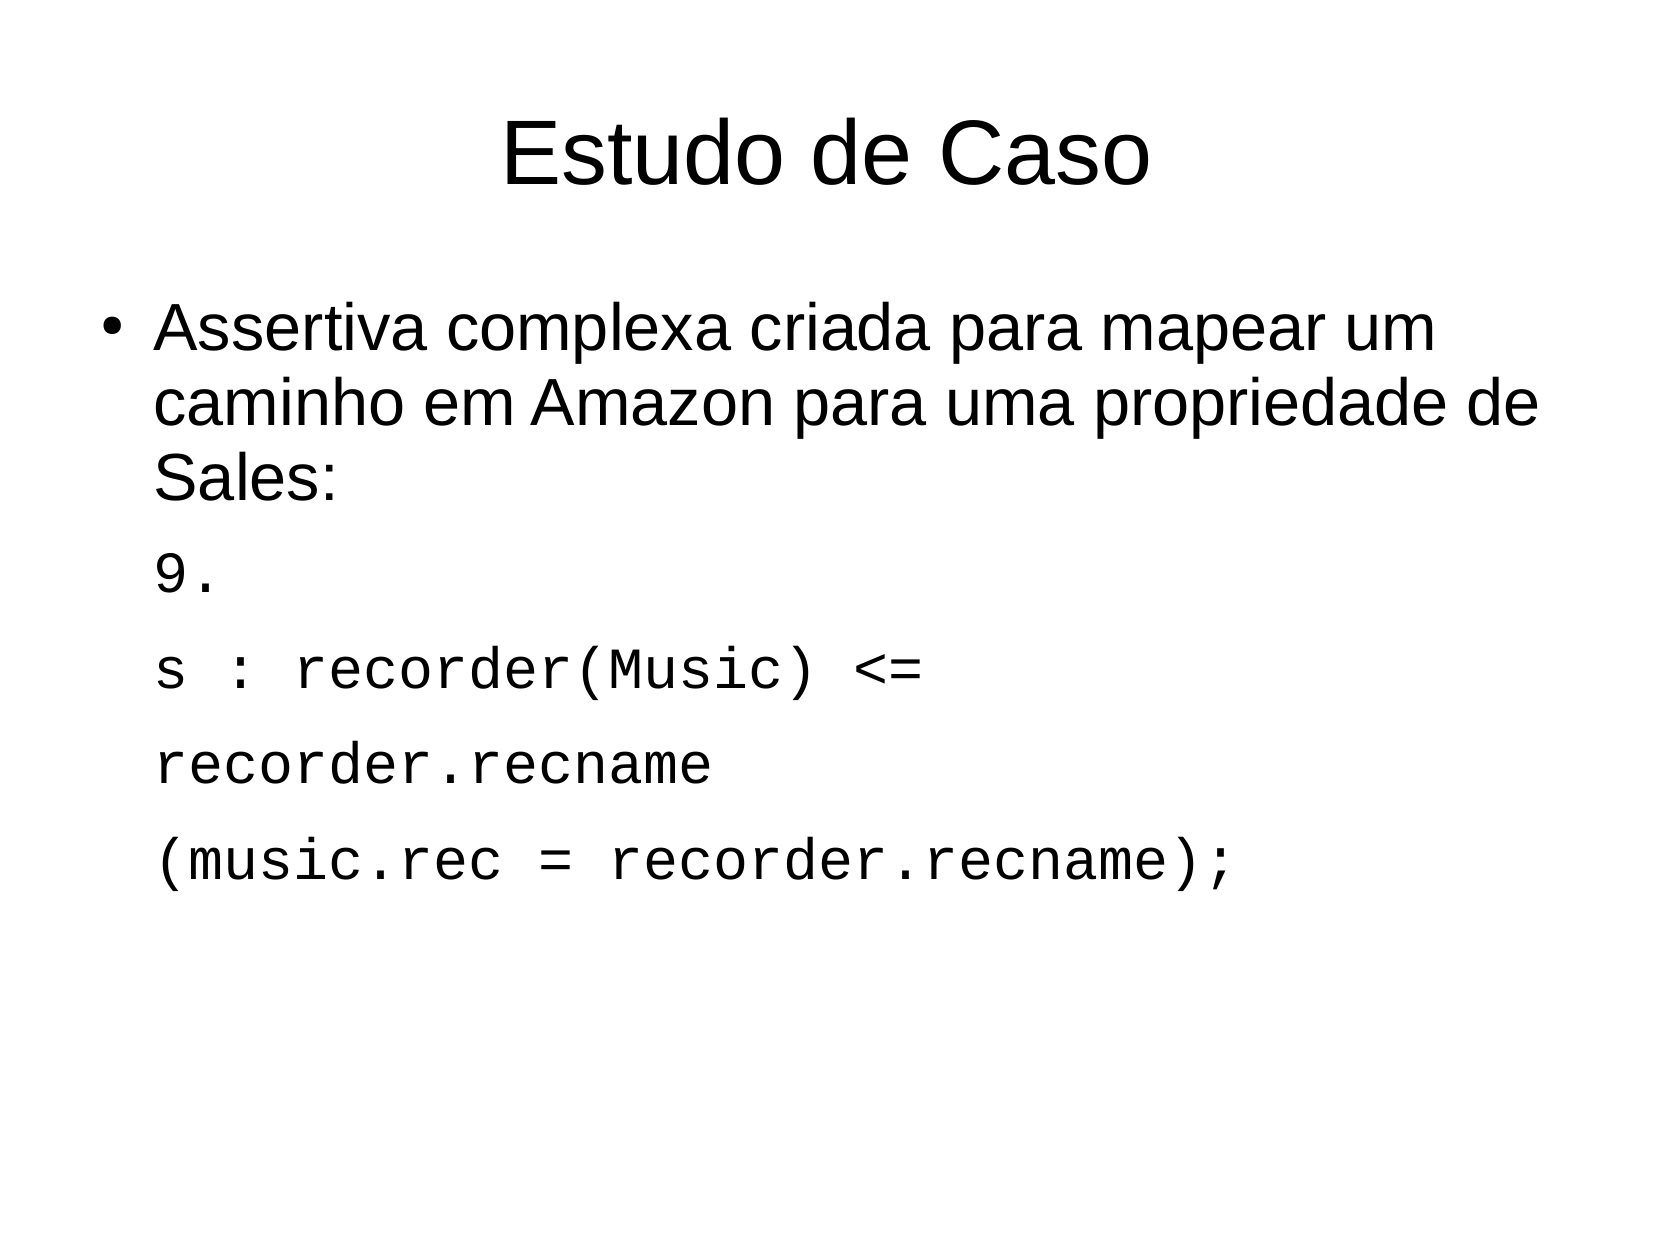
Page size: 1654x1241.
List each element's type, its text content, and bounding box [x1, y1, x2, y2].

list Assertiva complexa criada para mapear um caminho em Amazon para uma propriedade de Sales: 9. s : recorder(Music) <= recorder.recname (music.rec = recorder.recname); [82, 290, 1571, 1109]
title Estudo de Caso [82, 49, 1571, 257]
